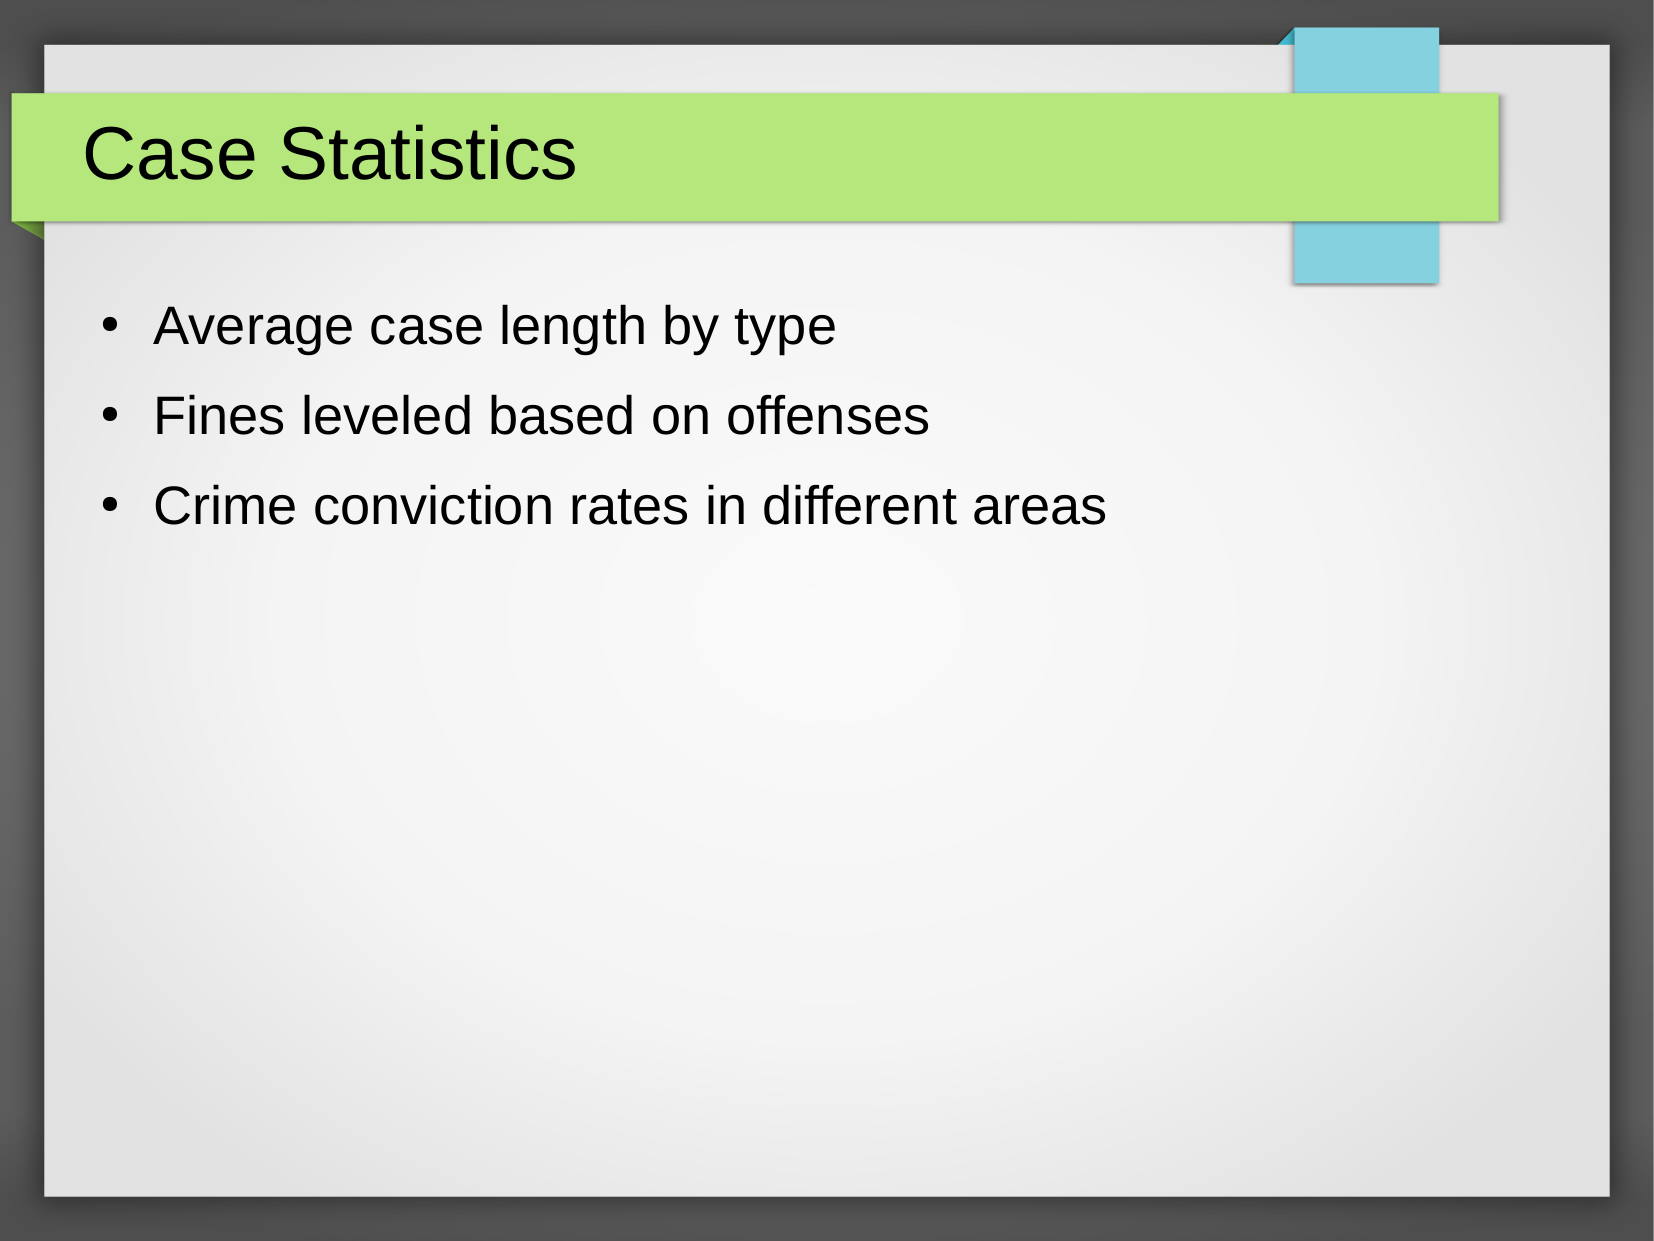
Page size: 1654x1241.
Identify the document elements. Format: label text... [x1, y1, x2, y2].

list Average case length by type Fines leveled based on offenses Crime conviction rates in different areas [82, 295, 1571, 1015]
title Case Statistics [82, 94, 1264, 213]
picture [0, 0, 1654, 1241]
